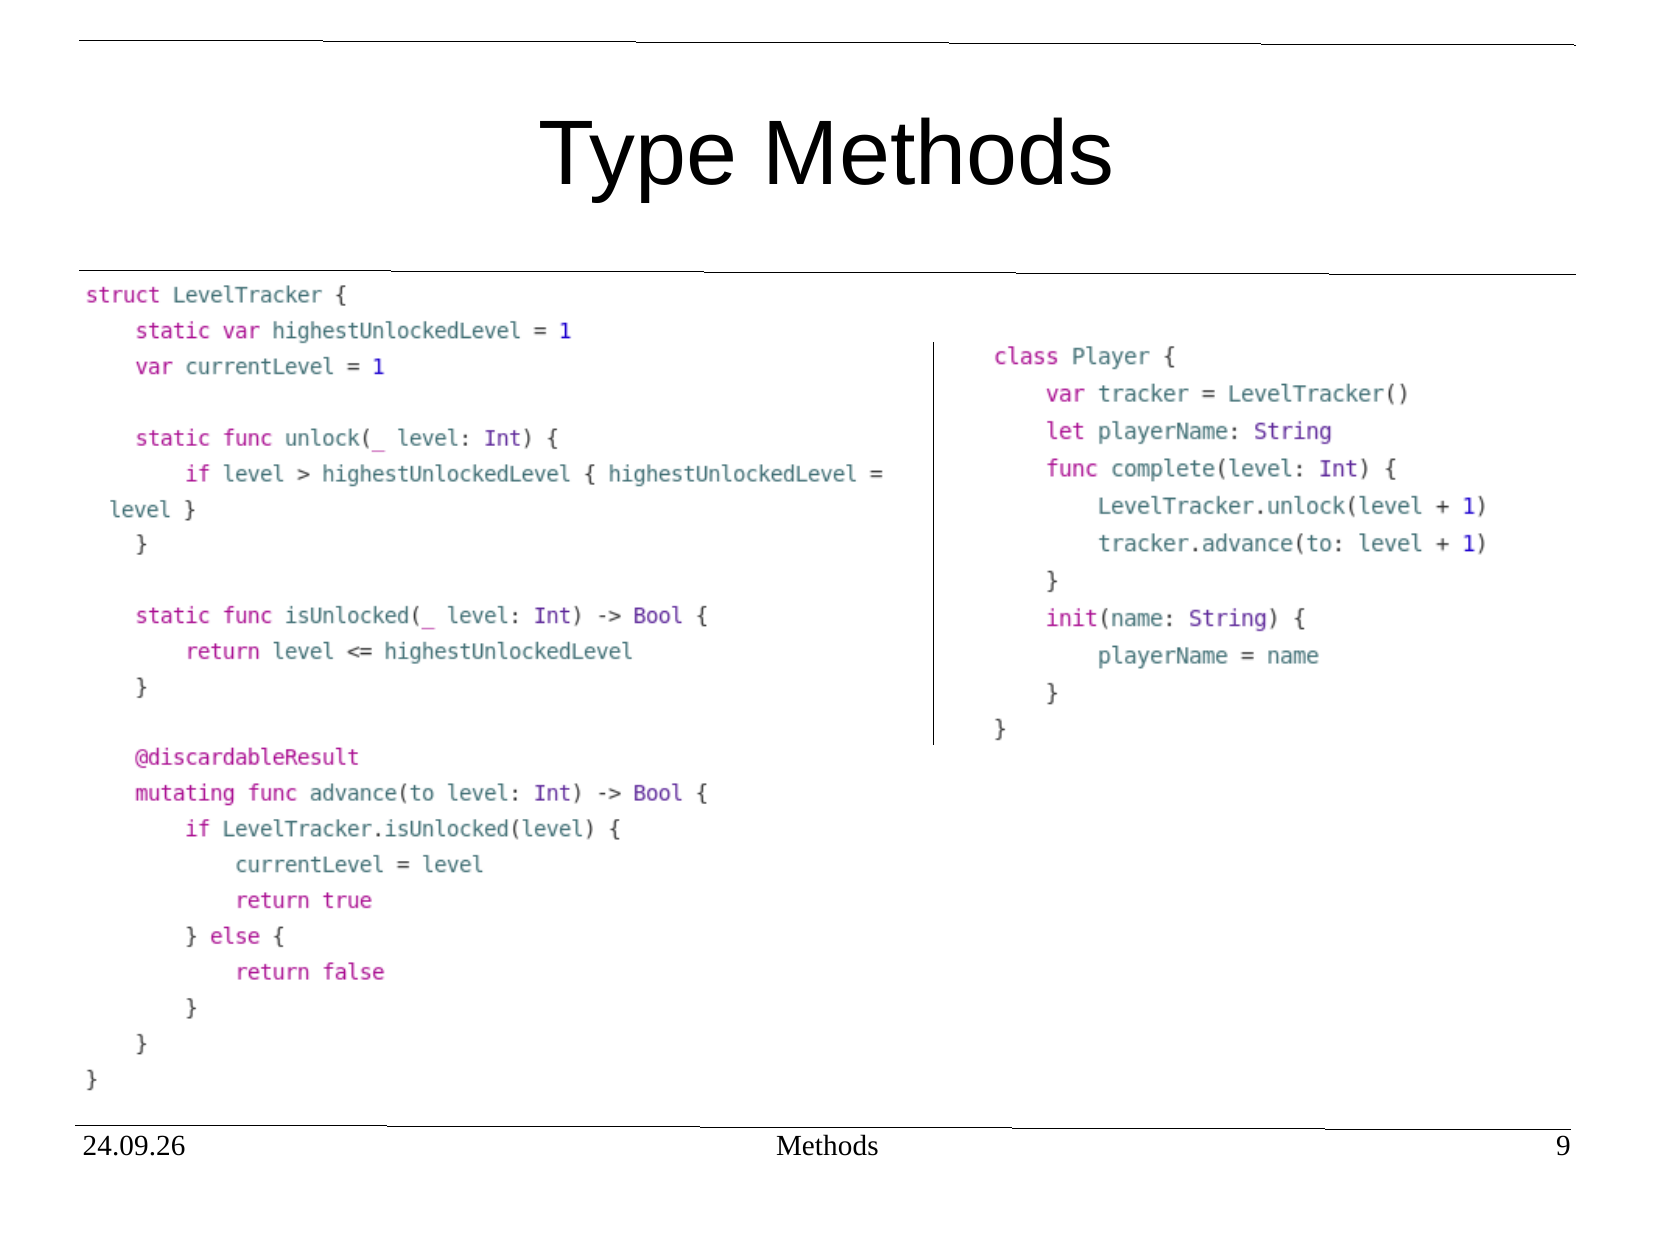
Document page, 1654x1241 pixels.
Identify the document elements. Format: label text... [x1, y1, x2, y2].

title Type Methods [82, 49, 1571, 257]
picture [73, 283, 913, 1111]
picture [981, 342, 1501, 745]
